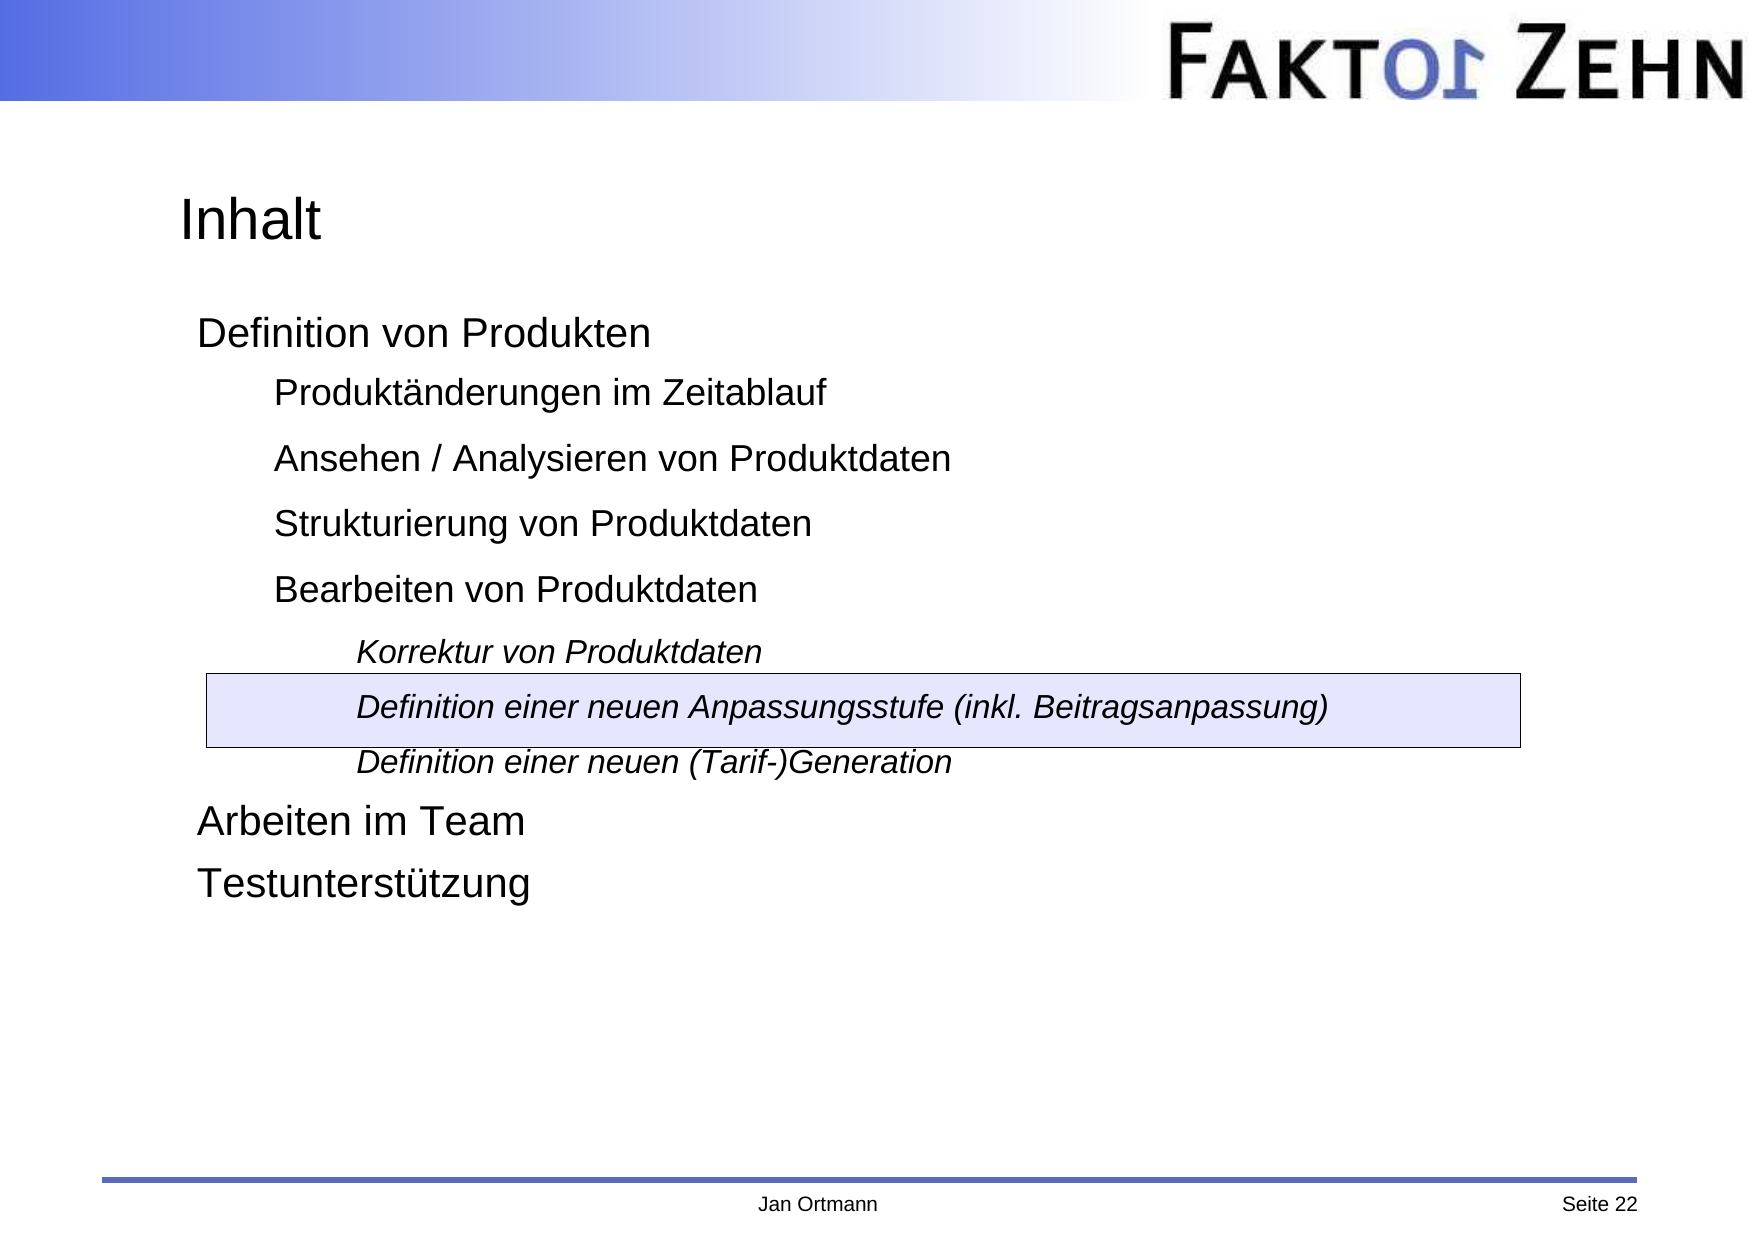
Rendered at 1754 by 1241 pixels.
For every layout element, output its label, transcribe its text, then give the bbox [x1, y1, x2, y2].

picture [1162, 7, 1752, 100]
list Definition von Produkten Produktänderungen im Zeitablauf Ansehen / Analysieren von Produktdaten Strukturierung von Produktdaten Bearbeiten von Produktdaten Korrektur von Produktdaten Definition einer neuen Anpassungsstufe (inkl. Beitragsanpassung) Definition einer neuen (Tarif-)Generation Arbeiten im Team Testunterstützung [179, 310, 1576, 1078]
title Inhalt [179, 142, 1576, 296]
